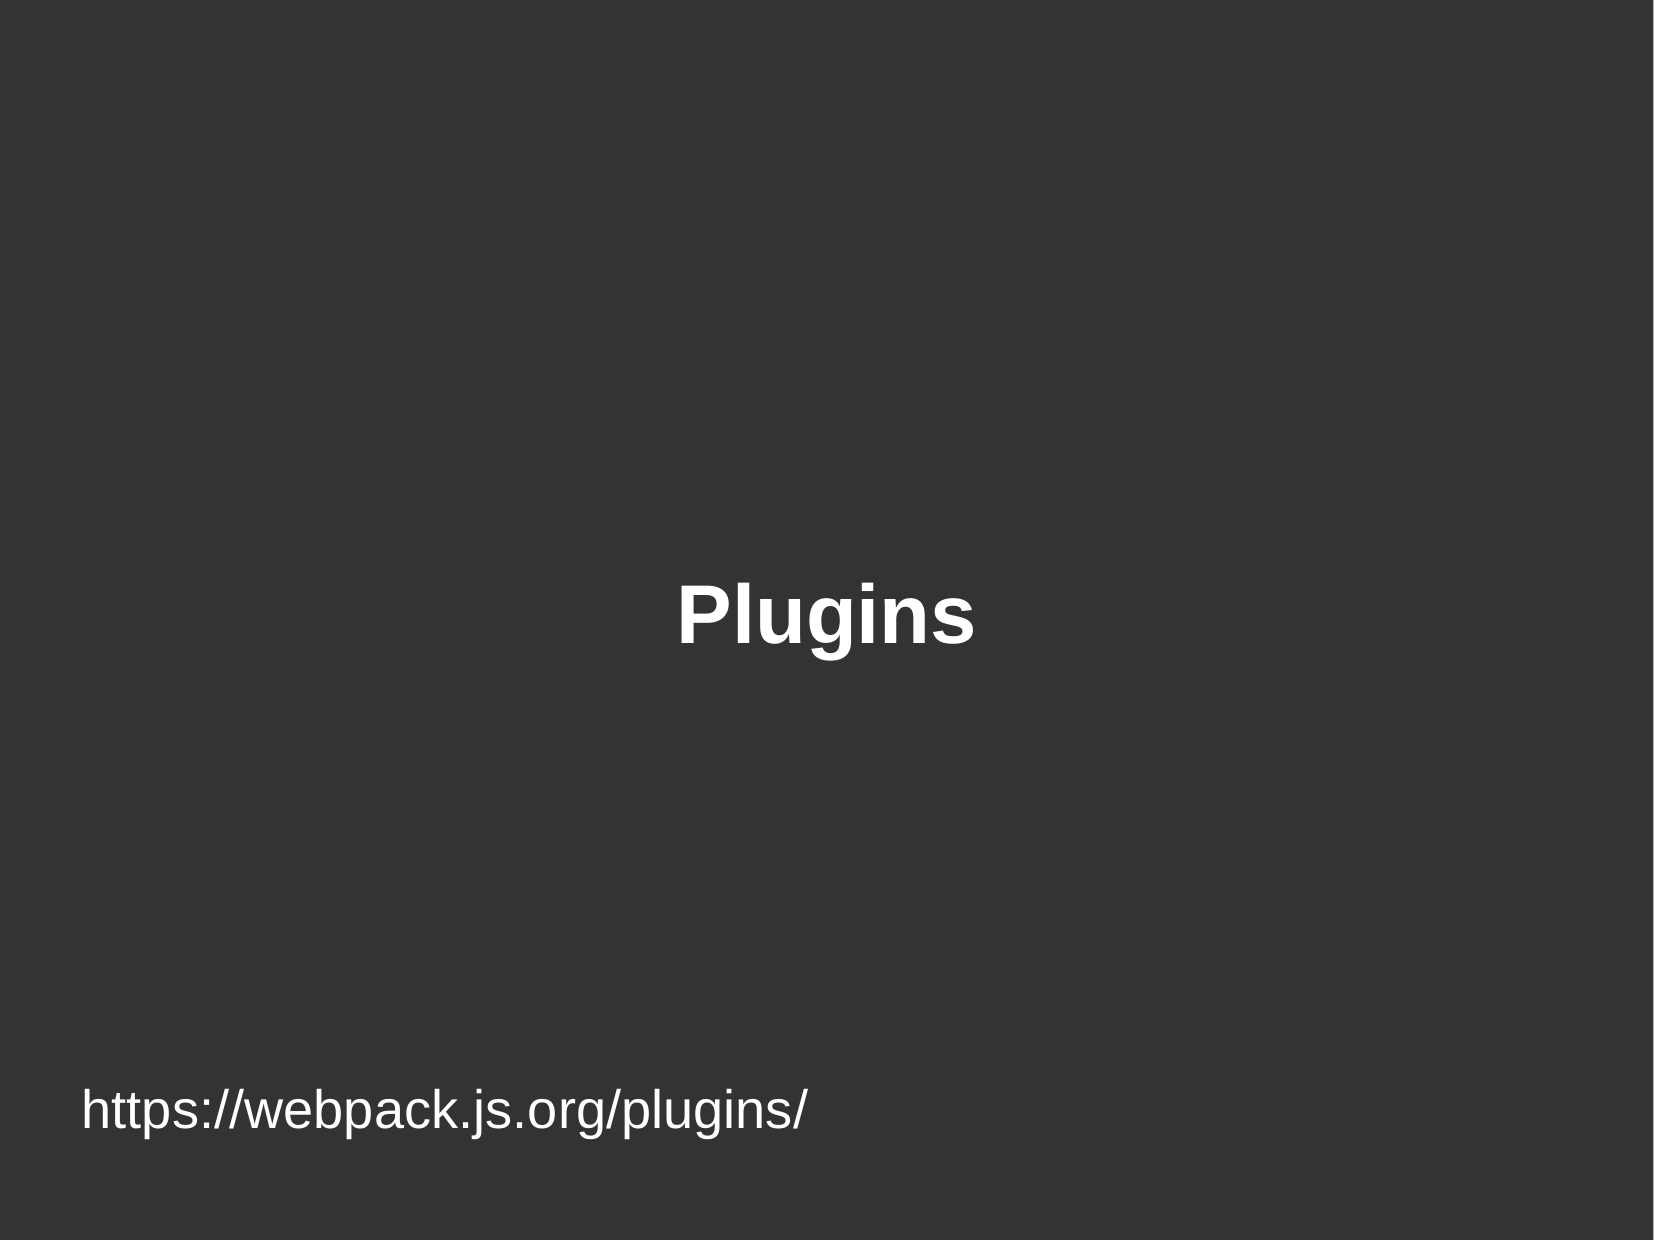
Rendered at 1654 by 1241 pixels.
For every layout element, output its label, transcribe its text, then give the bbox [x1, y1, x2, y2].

title https://webpack.js.org/plugins/ [81, 990, 1570, 1231]
text_box Plugins [82, 134, 1571, 1095]
